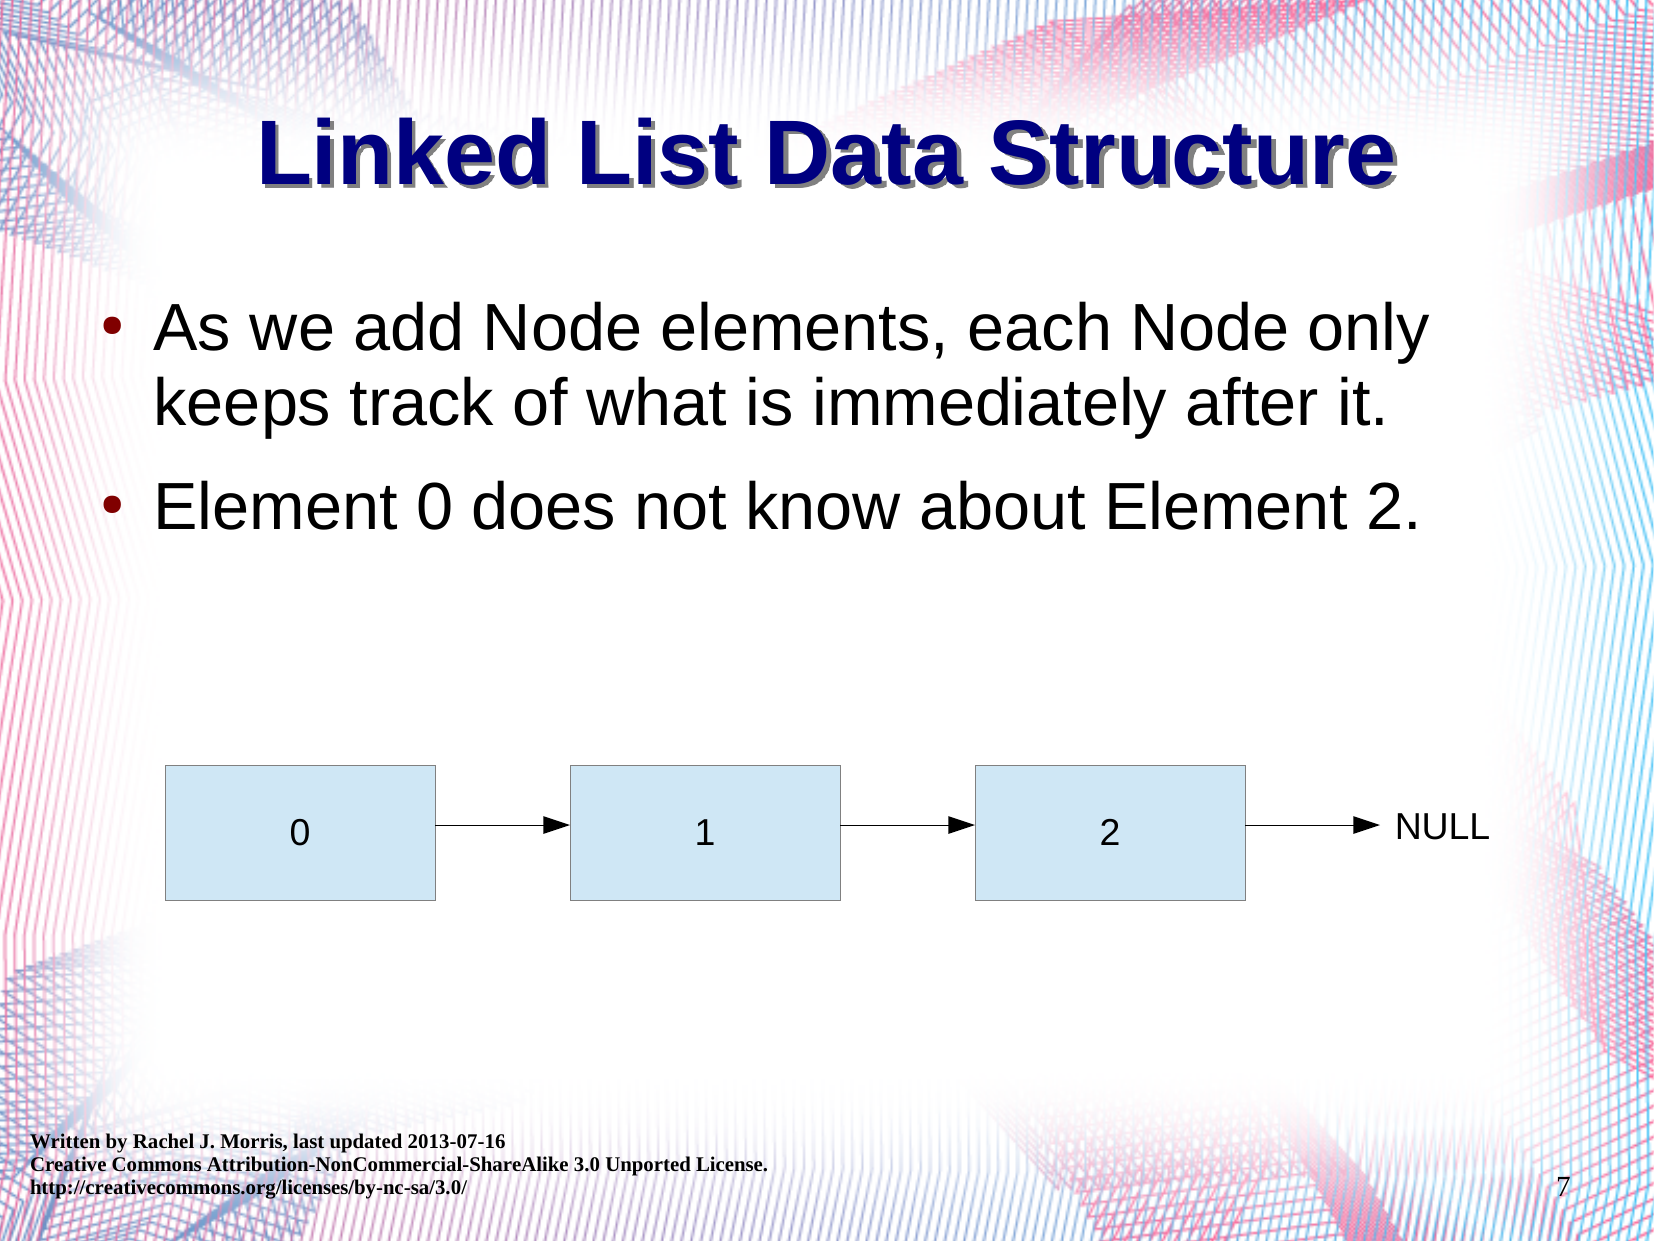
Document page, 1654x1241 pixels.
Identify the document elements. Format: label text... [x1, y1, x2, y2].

text_box 1 [570, 765, 841, 901]
text_box NULL [1380, 798, 1576, 856]
picture [0, 0, 1654, 1241]
list As we add Node elements, each Node only keeps track of what is immediately after it. Element 0 does not know about Element 2. [82, 290, 1571, 545]
text_box 0 [165, 765, 436, 901]
title Linked List Data Structure [82, 49, 1571, 257]
text_box 2 [975, 765, 1246, 901]
